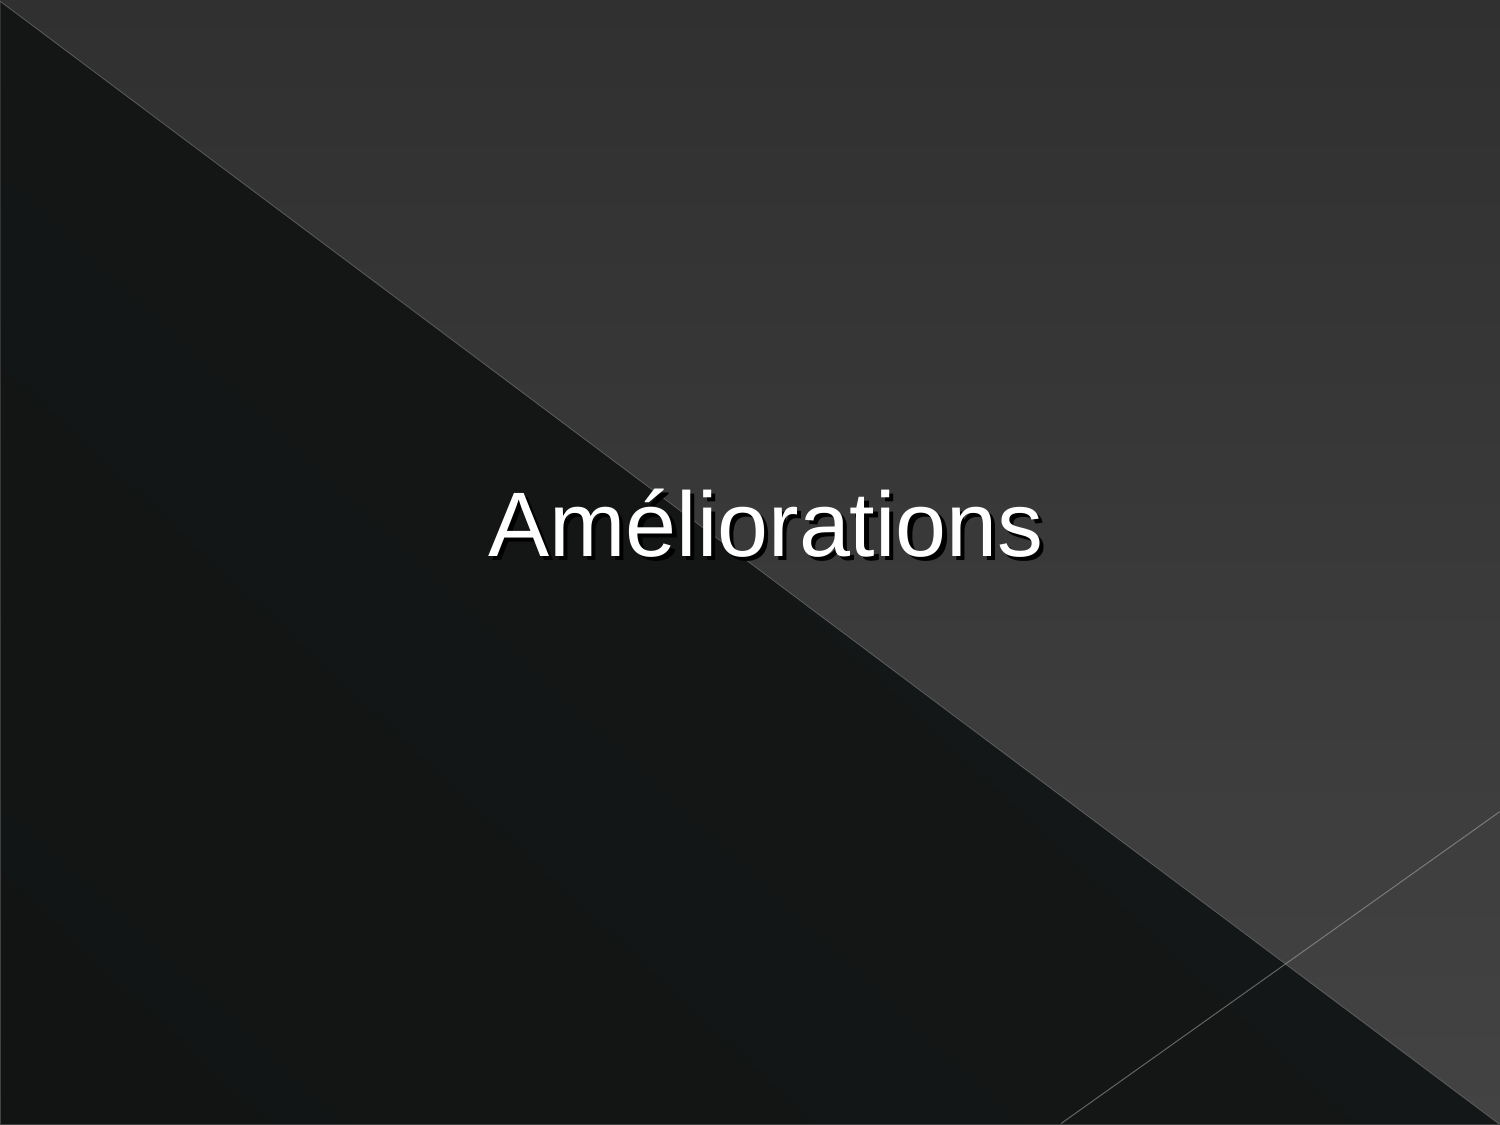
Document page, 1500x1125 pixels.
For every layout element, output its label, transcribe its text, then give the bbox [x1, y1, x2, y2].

text_box Améliorations [75, 43, 1426, 1006]
